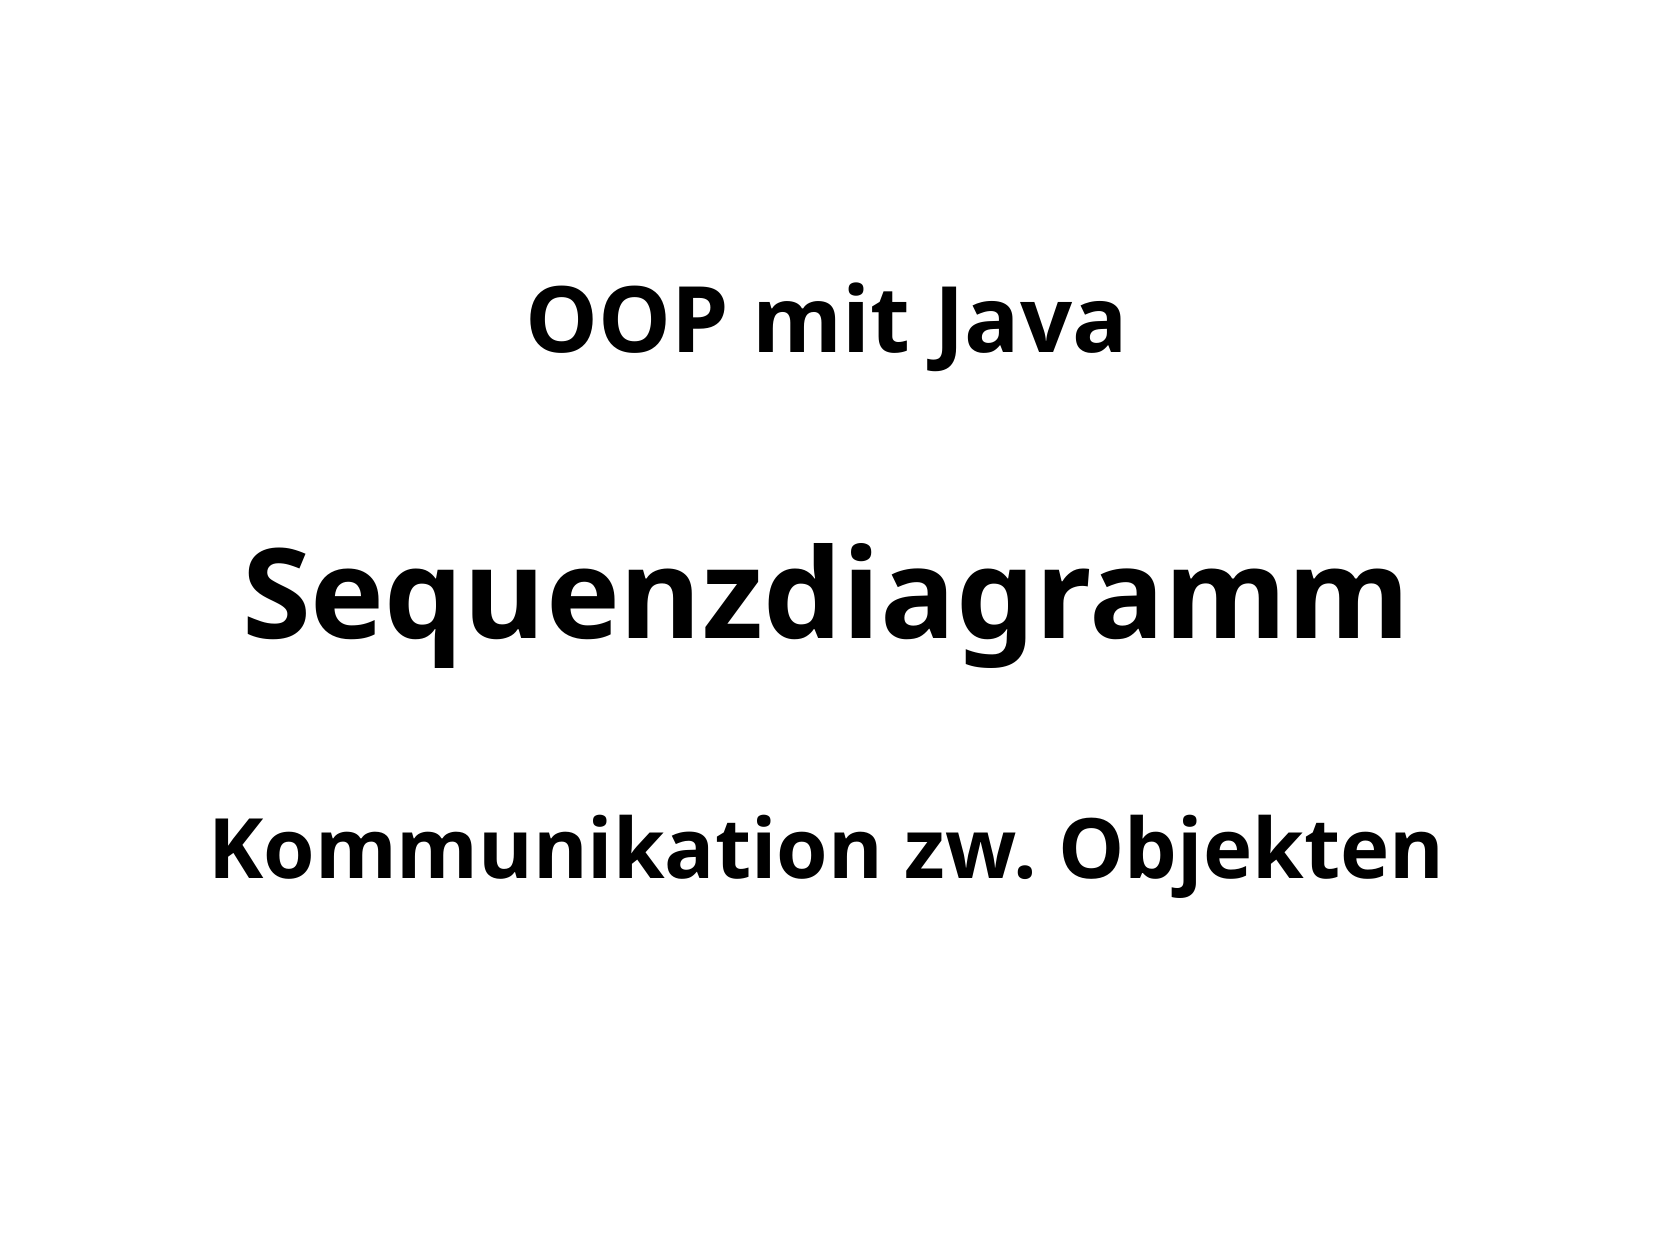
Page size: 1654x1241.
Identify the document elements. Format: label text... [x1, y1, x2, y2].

subtitle OOP mit Java Sequenzdiagramm Kommunikation zw. Objekten [23, 35, 1630, 1123]
